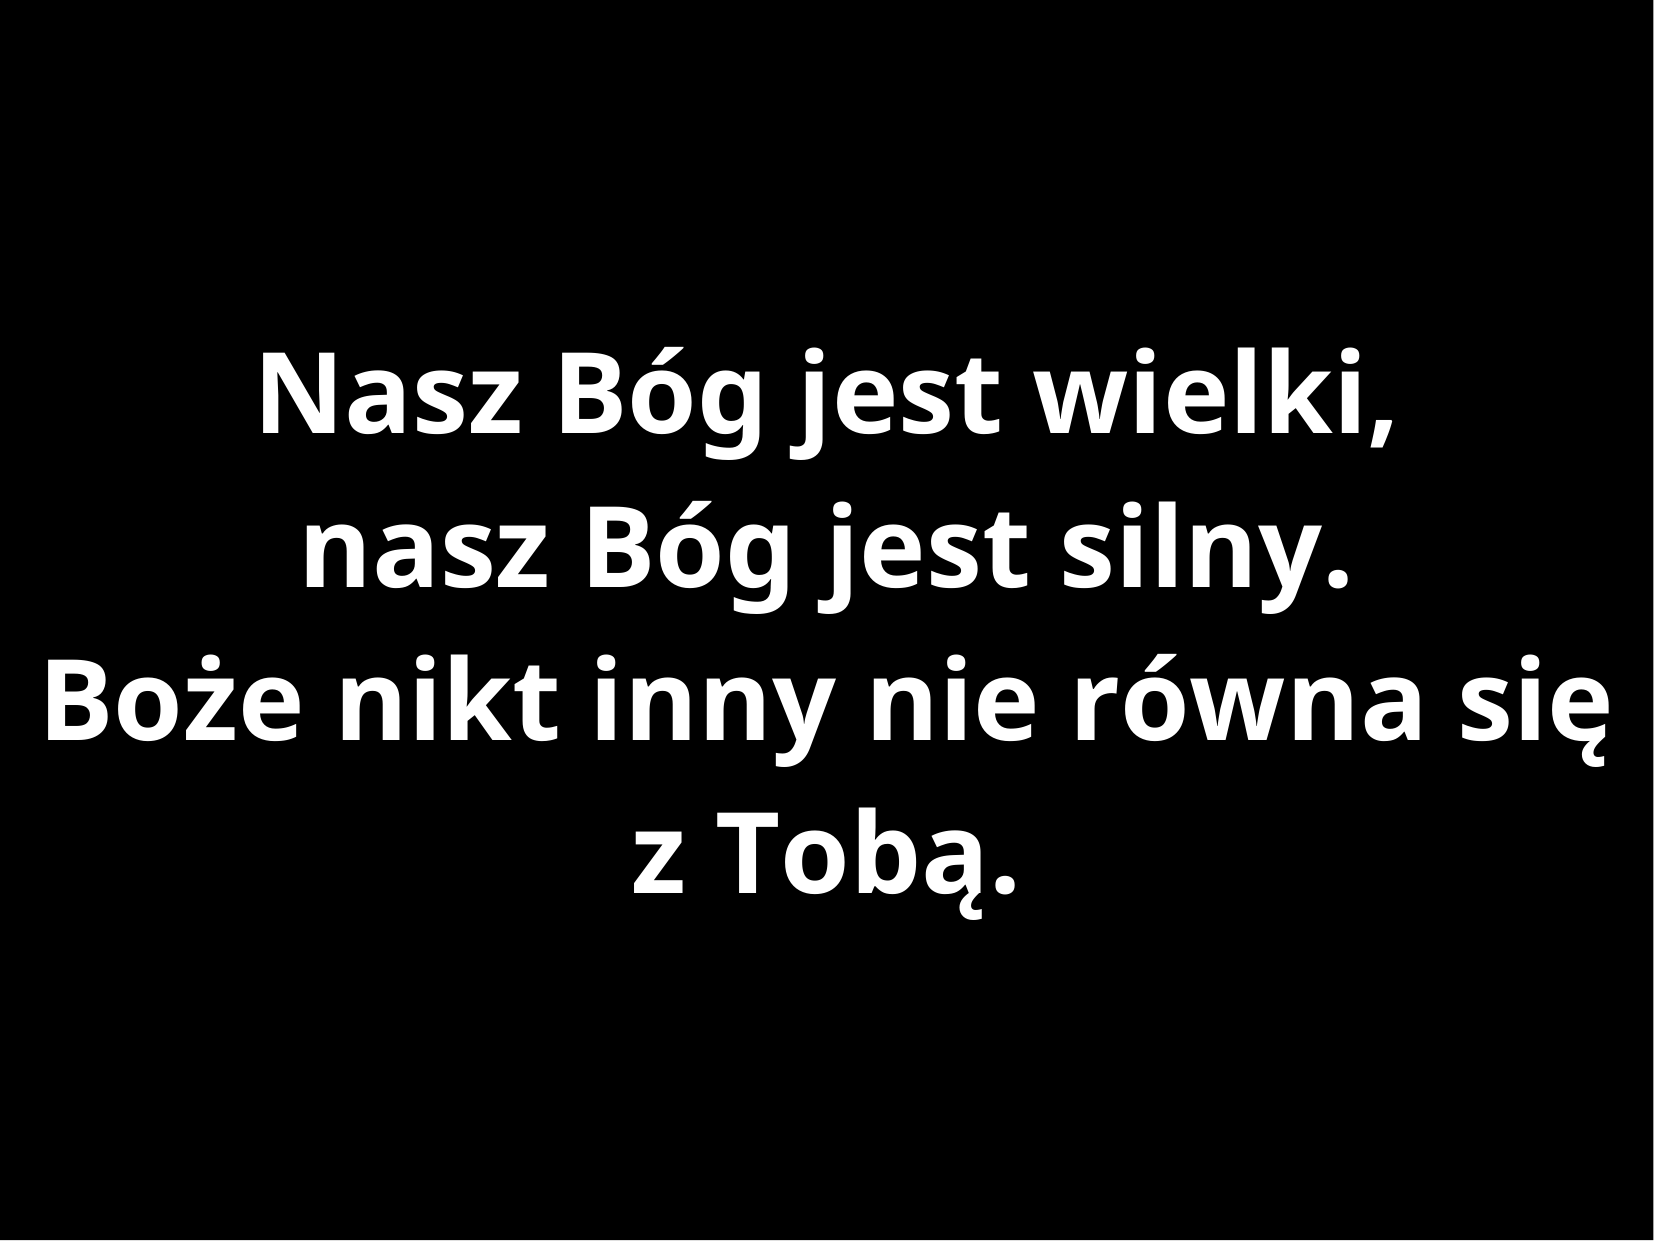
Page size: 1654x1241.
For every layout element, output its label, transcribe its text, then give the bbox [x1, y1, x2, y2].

title Nasz Bóg jest wielki, nasz Bóg jest silny. Boże nikt inny nie równa się z Tobą. [0, 0, 1654, 1241]
